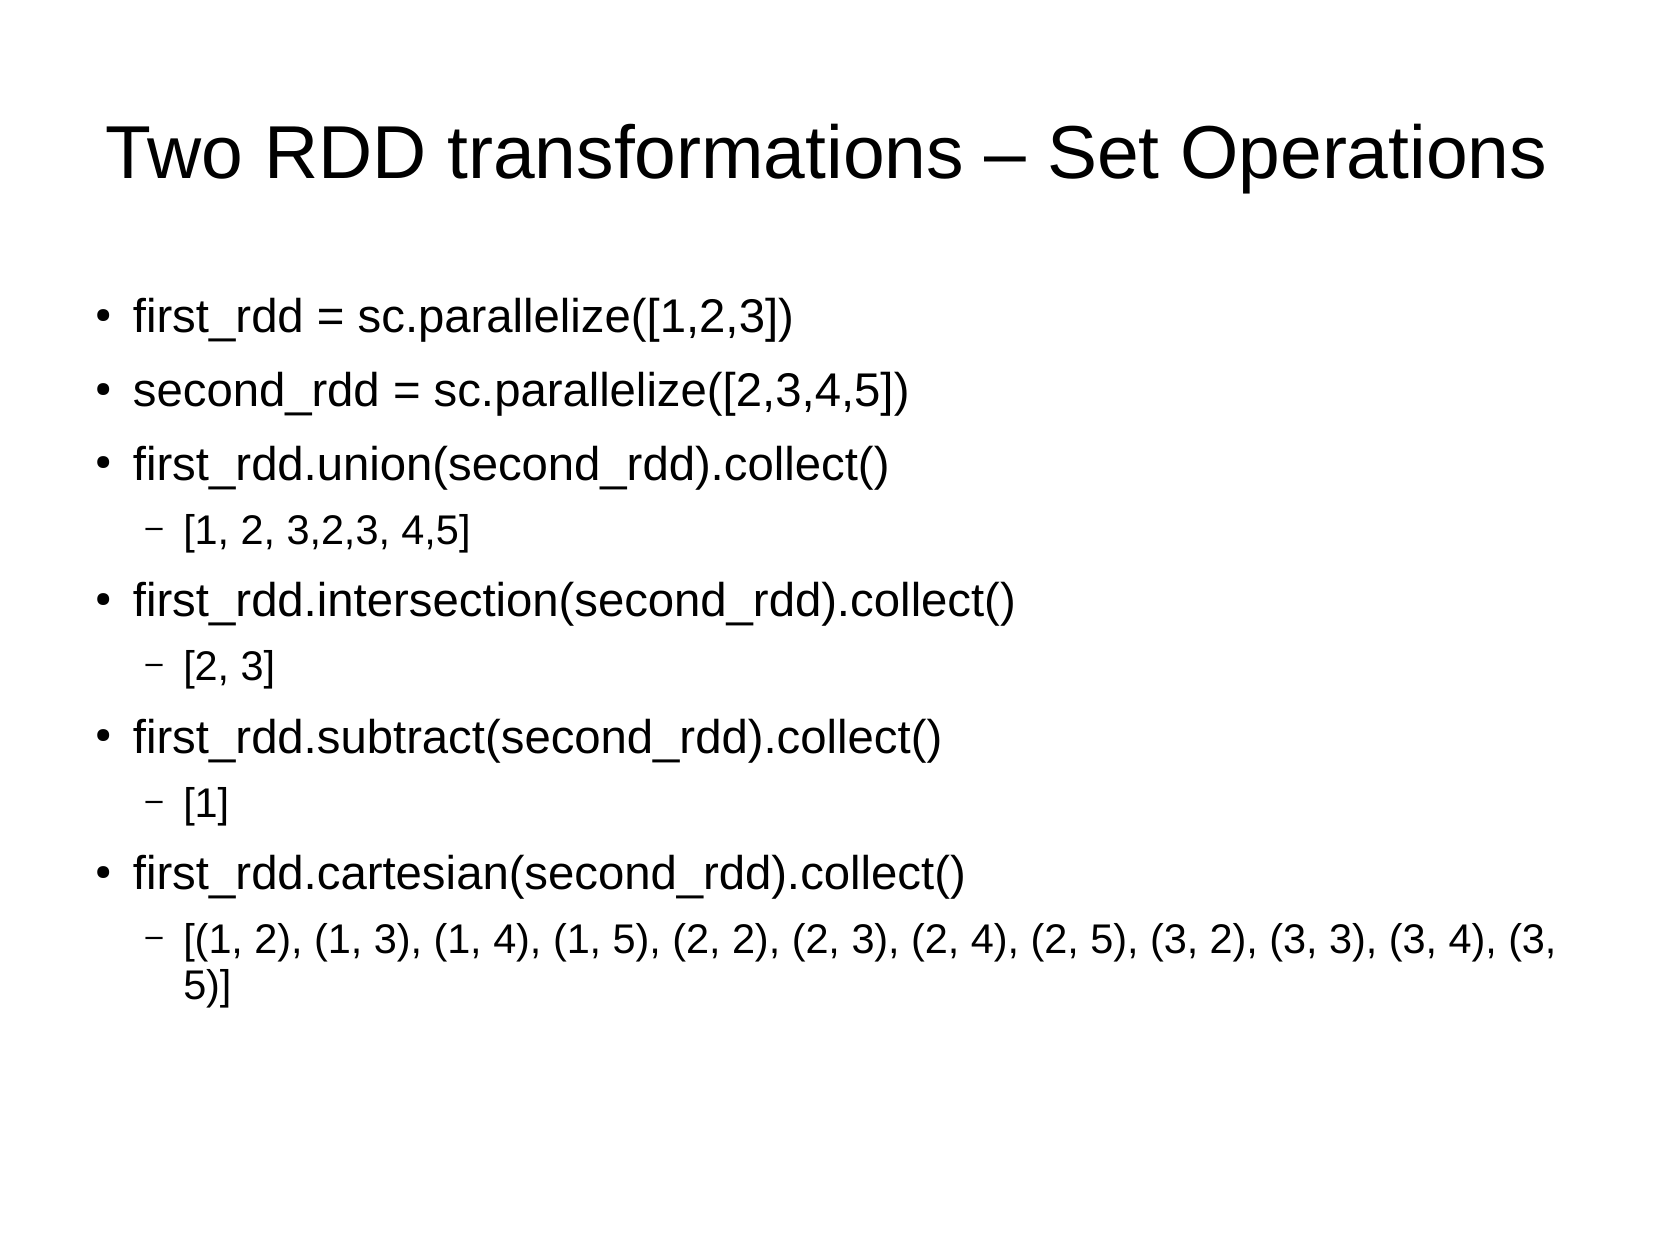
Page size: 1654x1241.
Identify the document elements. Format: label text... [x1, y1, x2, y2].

list first_rdd = sc.parallelize([1,2,3]) second_rdd = sc.parallelize([2,3,4,5]) first_rdd.union(second_rdd).collect() [1, 2, 3,2,3, 4,5] first_rdd.intersection(second_rdd).collect() [2, 3] first_rdd.subtract(second_rdd).collect() [1] first_rdd.cartesian(second_rdd).collect() [(1, 2), (1, 3), (1, 4), (1, 5), (2, 2), (2, 3), (2, 4), (2, 5), (3, 2), (3, 3), (3, 4), (3, 5)] [82, 290, 1571, 1010]
title Two RDD transformations – Set Operations [82, 49, 1571, 257]
